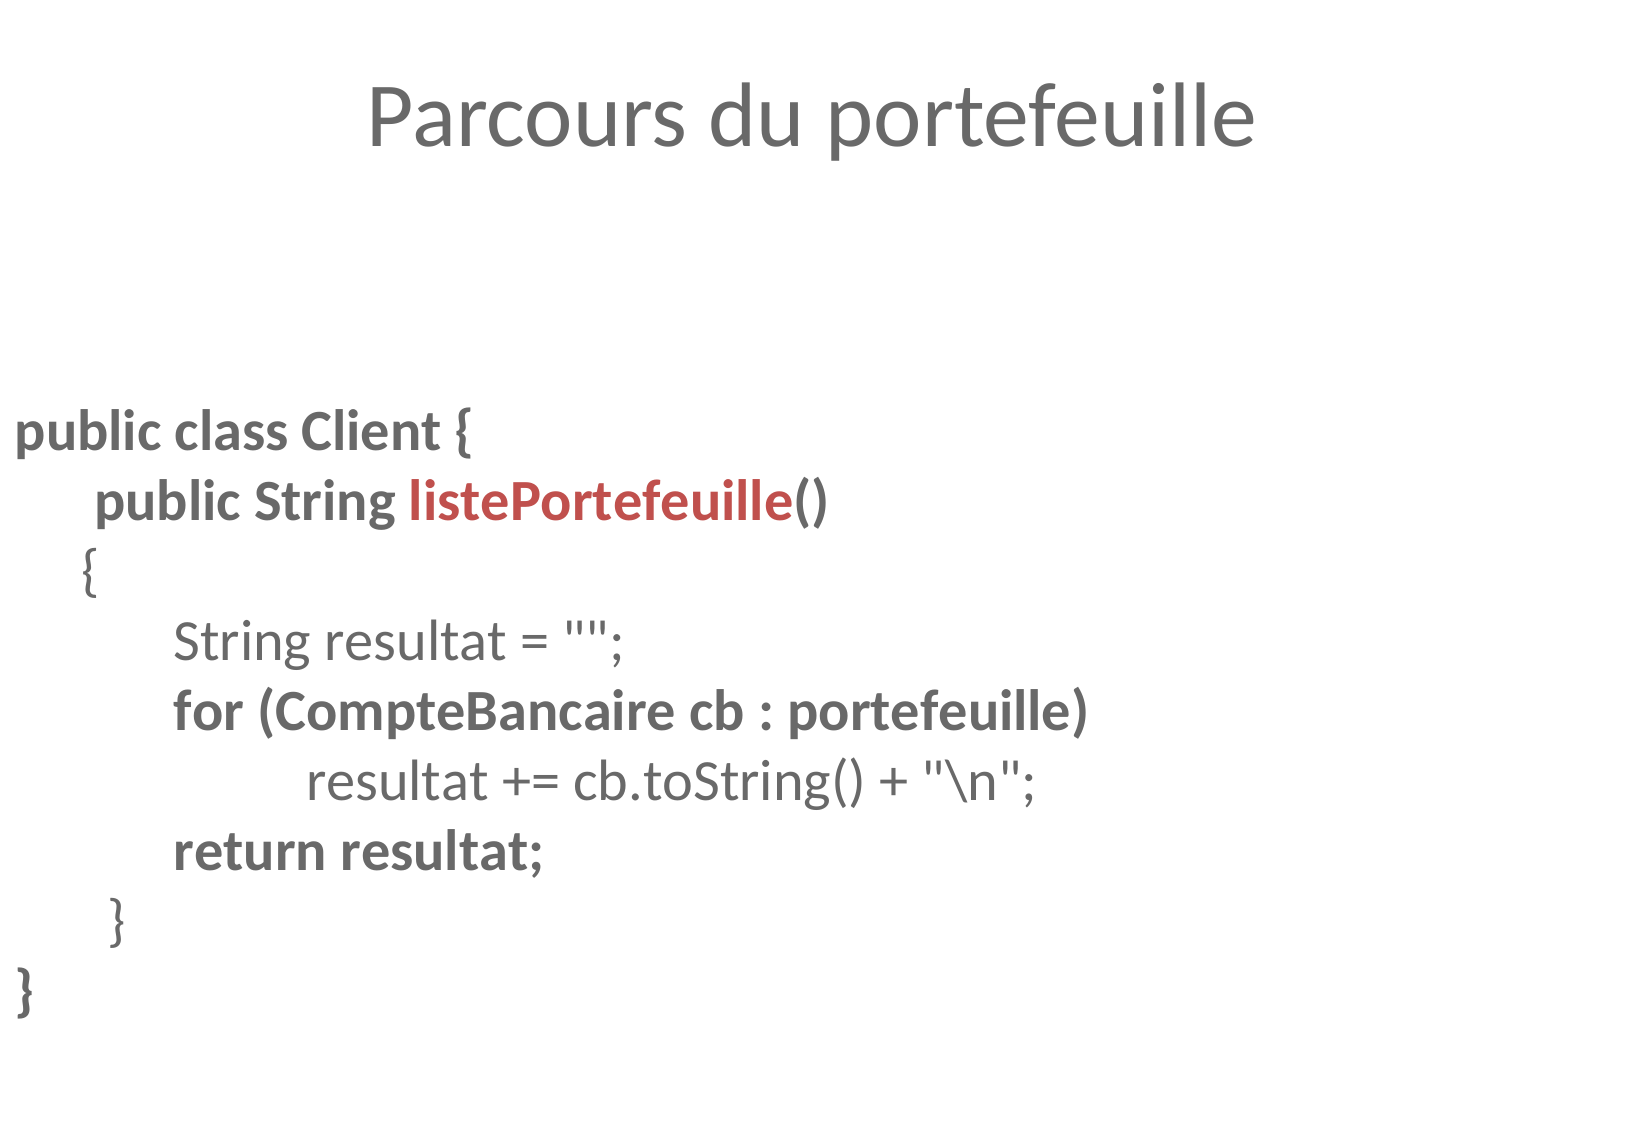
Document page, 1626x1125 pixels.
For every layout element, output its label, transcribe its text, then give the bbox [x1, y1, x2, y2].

title Parcours du portefeuille [81, 15, 1544, 204]
